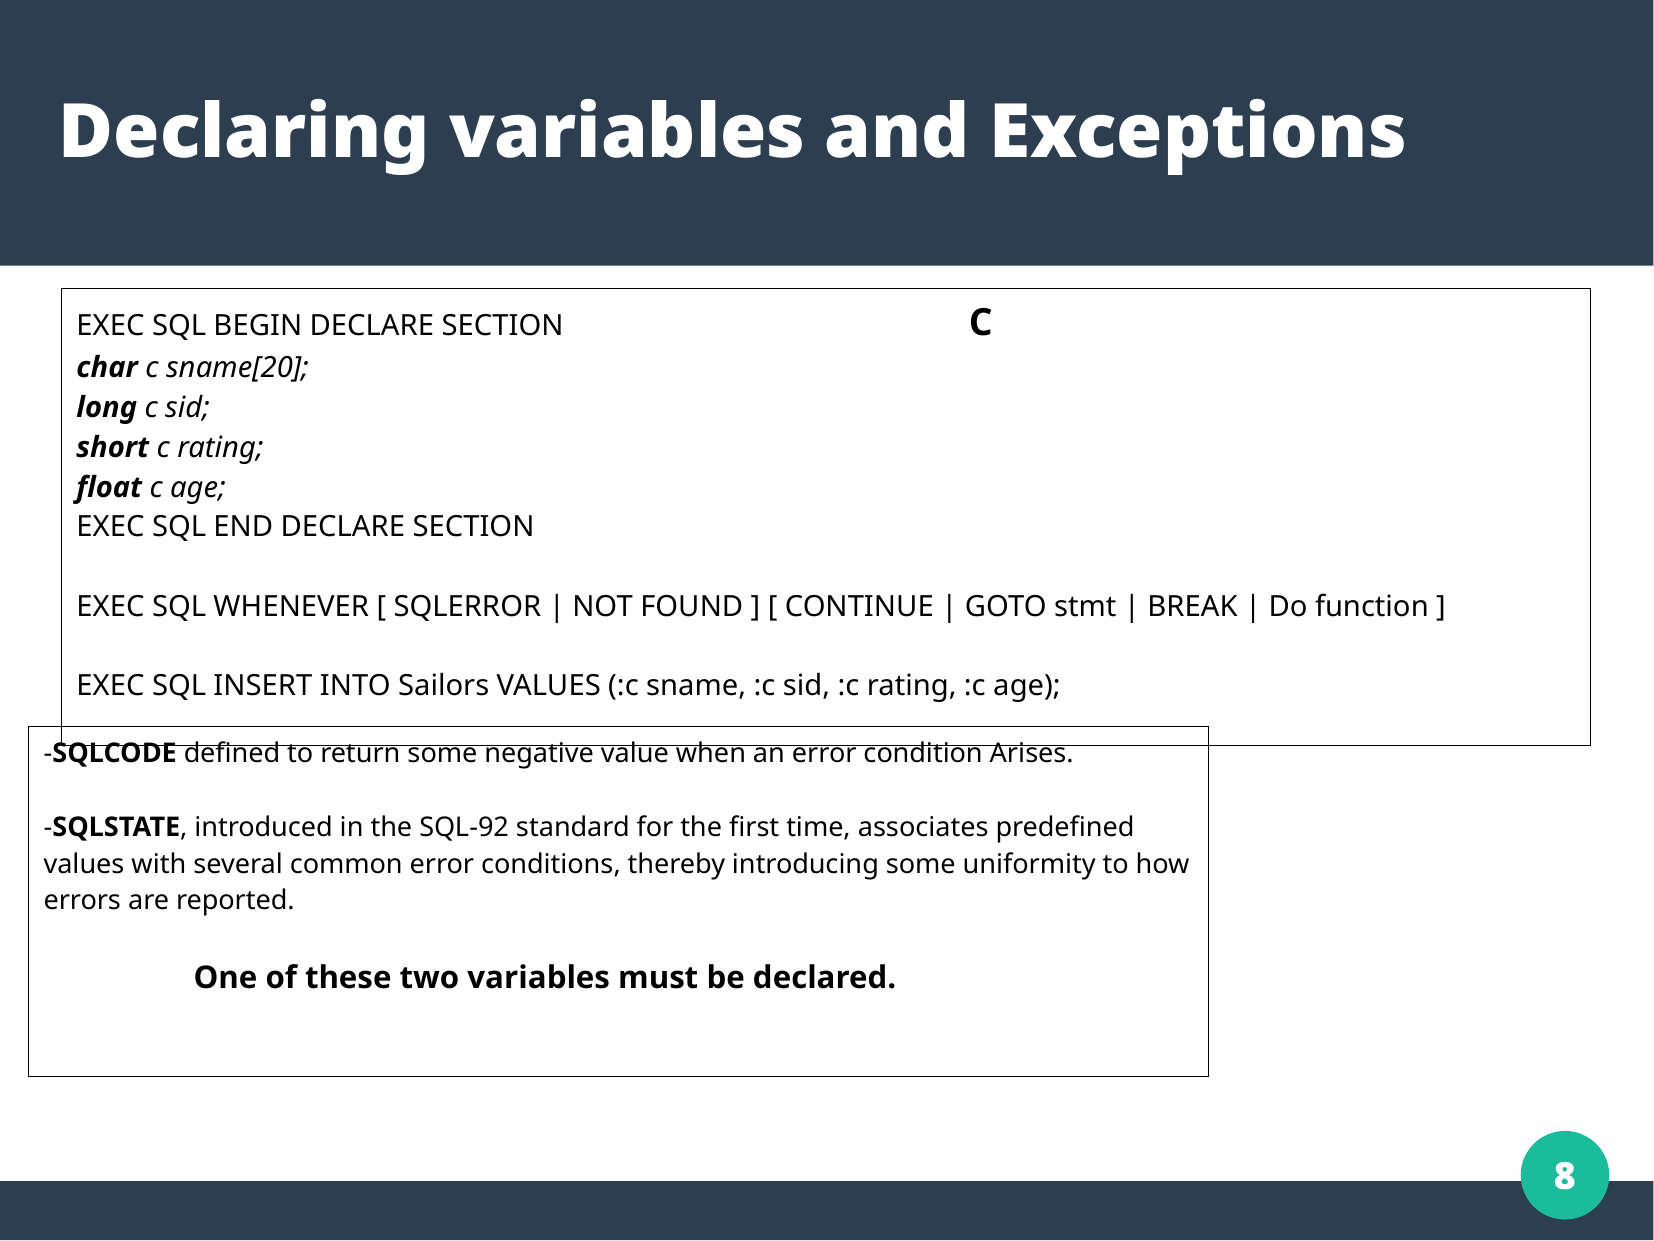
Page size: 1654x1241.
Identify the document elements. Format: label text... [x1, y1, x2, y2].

text_box EXEC SQL BEGIN DECLARE SECTION C char c sname[20]; long c sid; short c rating; float c age; EXEC SQL END DECLARE SECTION EXEC SQL WHENEVER [ SQLERROR | NOT FOUND ] [ CONTINUE | GOTO stmt | BREAK | Do function ] EXEC SQL INSERT INTO Sailors VALUES (:c sname, :c sid, :c rating, :c age); [61, 288, 1591, 719]
title Declaring variables and Exceptions [59, 49, 1595, 207]
text_box -SQLCODE defined to return some negative value when an error condition Arises. -SQLSTATE, introduced in the SQL-92 standard for the first time, associates predefined values with several common error conditions, thereby introducing some uniformity to how errors are reported. One of these two variables must be declared. [28, 726, 1209, 1077]
